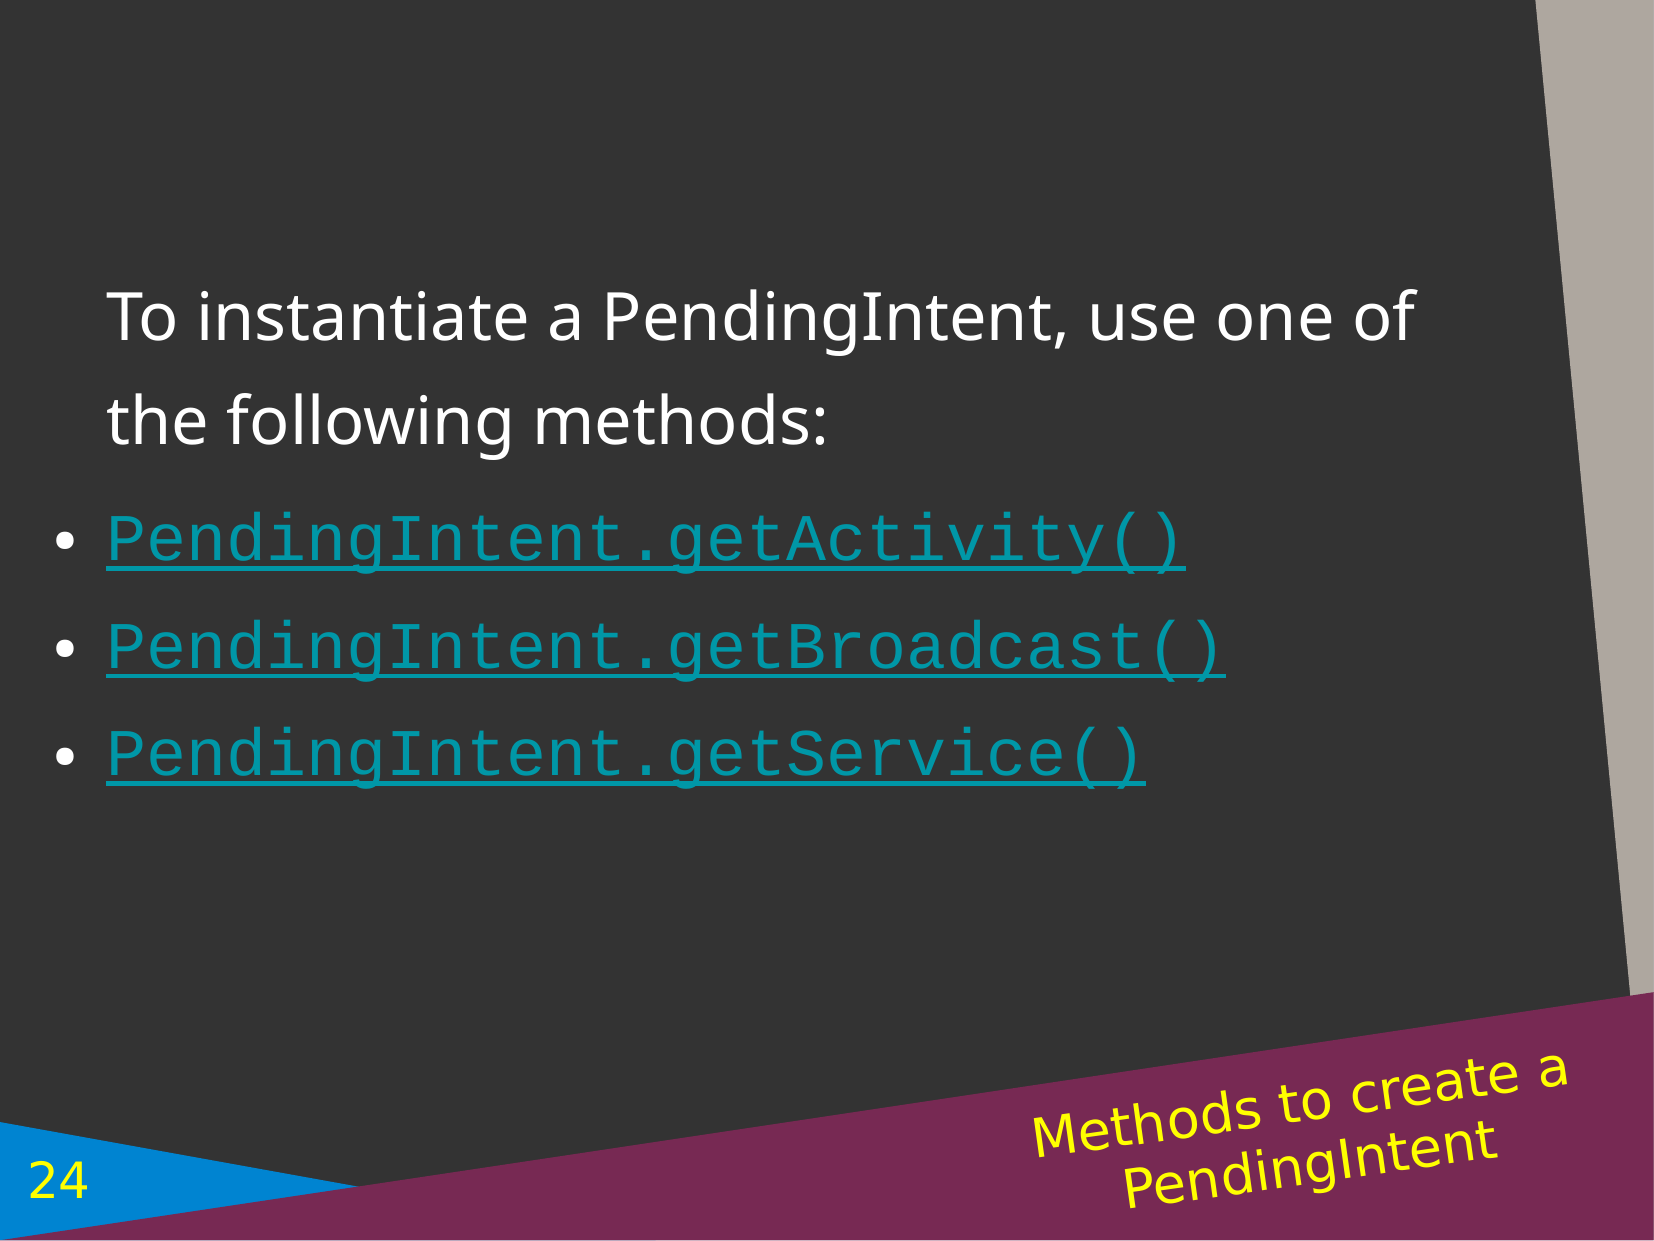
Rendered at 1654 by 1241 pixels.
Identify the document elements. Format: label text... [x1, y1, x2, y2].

title Methods to create a PendingIntent [956, 995, 1654, 1241]
list To instantiate a PendingIntent, use one of the following methods: PendingIntent.getActivity() PendingIntent.getBroadcast() PendingIntent.getService() [35, 59, 1524, 993]
